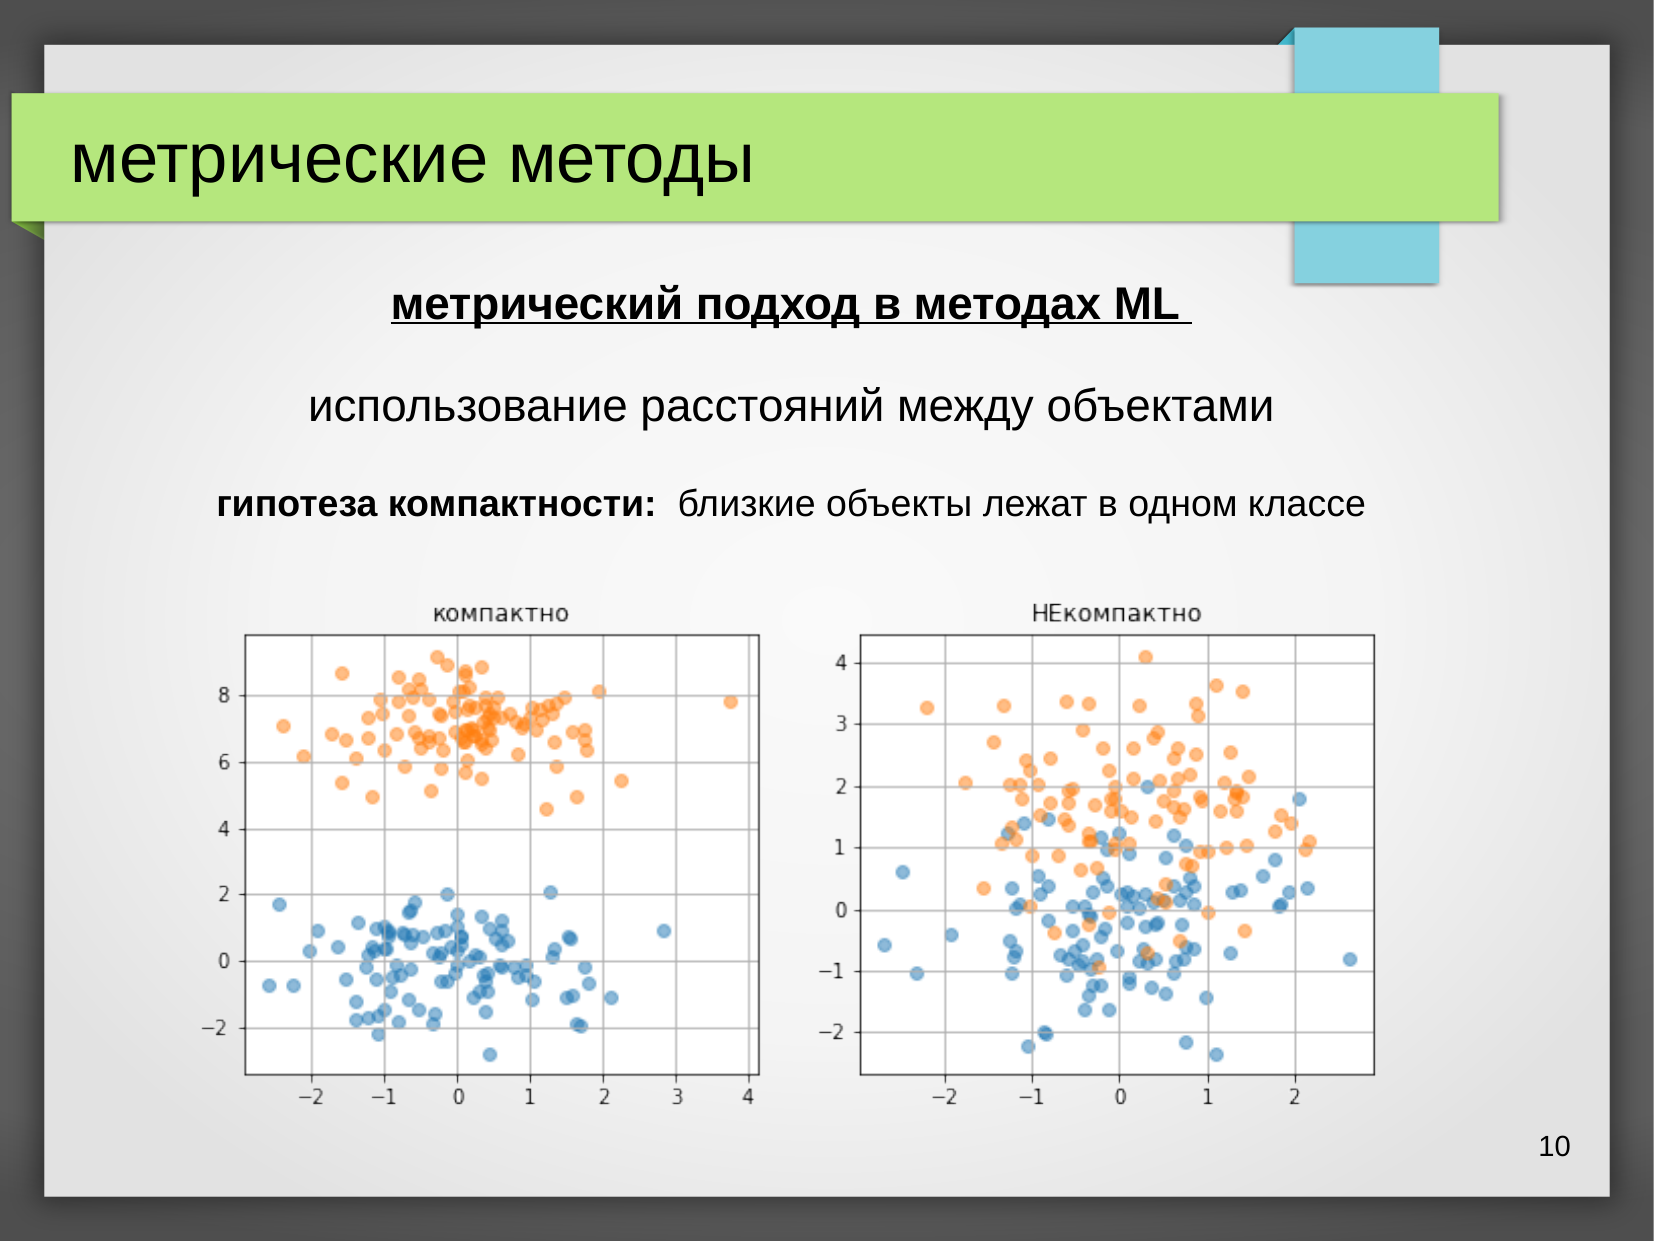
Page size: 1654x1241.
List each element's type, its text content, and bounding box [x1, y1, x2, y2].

picture [0, 0, 1654, 1241]
title метрические методы [70, 118, 1205, 199]
subtitle метрический подход в методах ML использование расстояний между объектами гипотеза компактности: близкие объекты лежат в одном классе [47, 277, 1536, 567]
